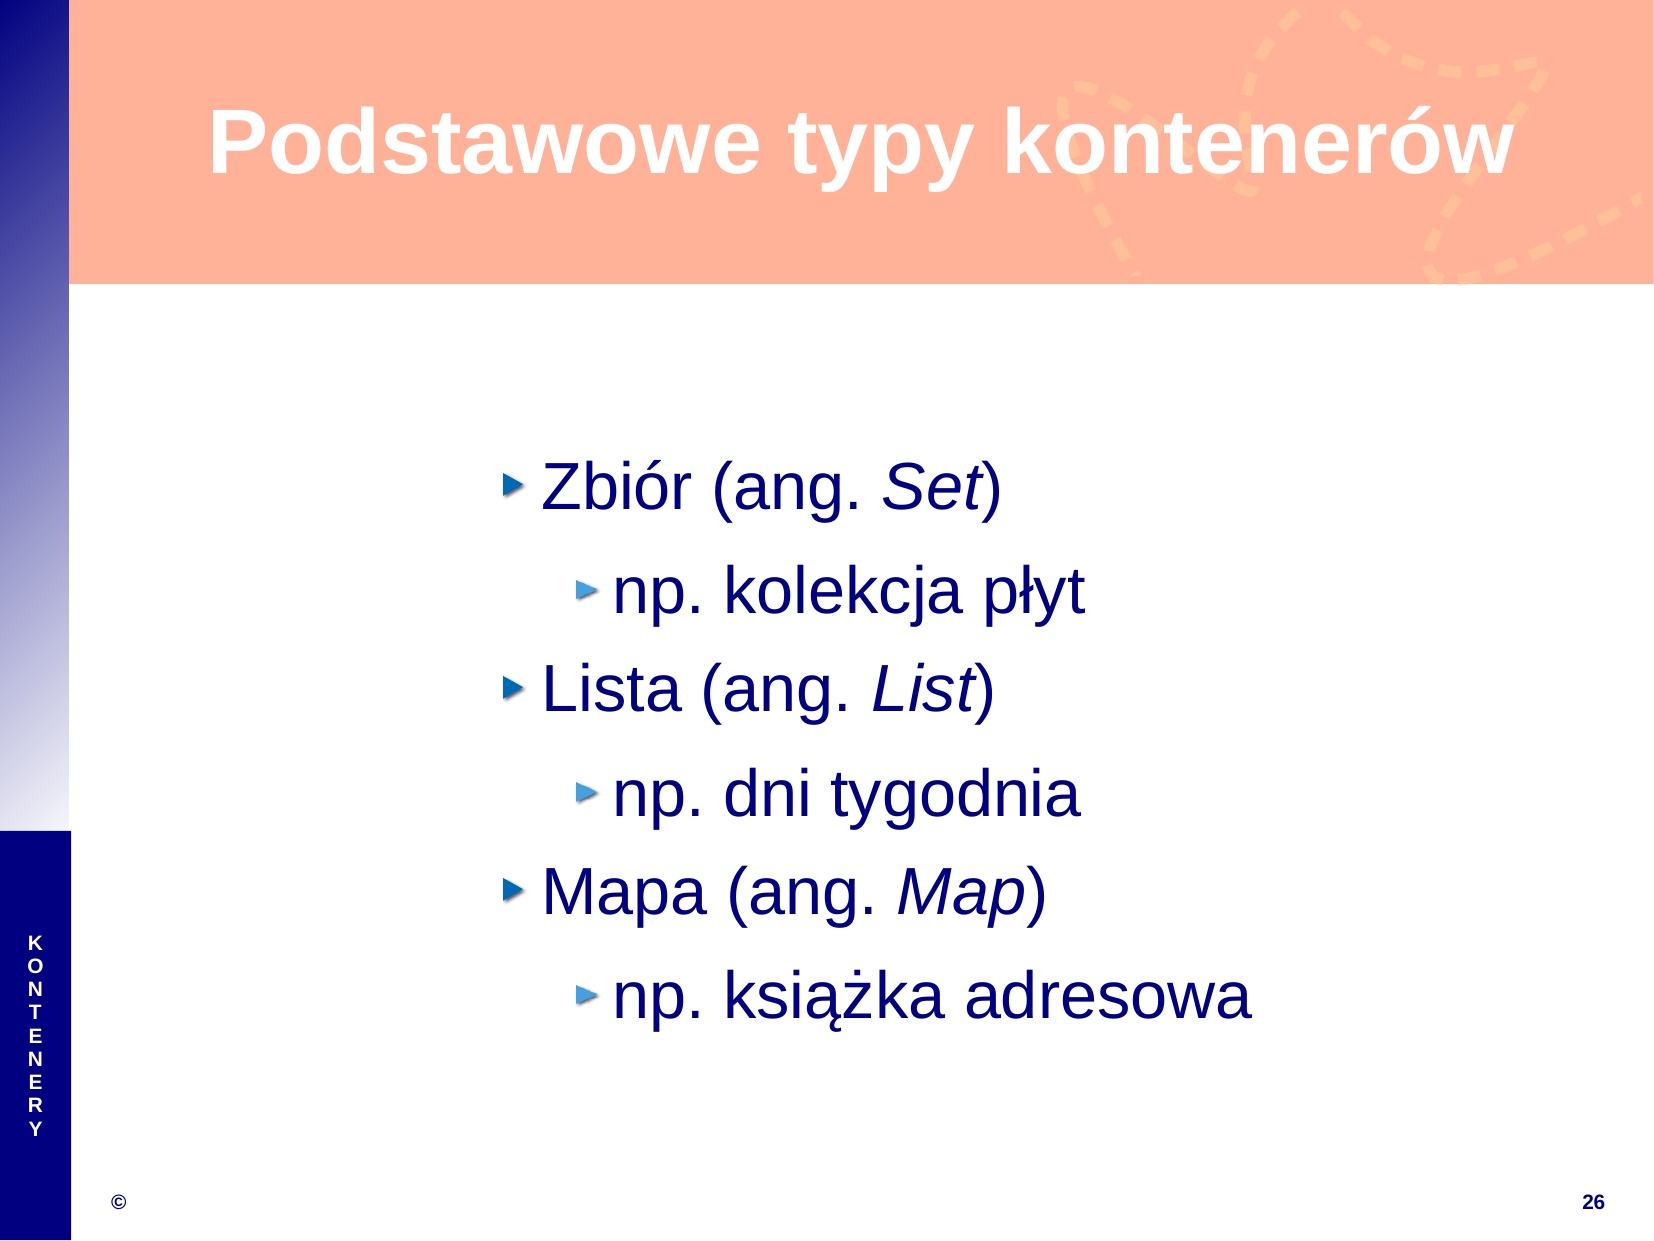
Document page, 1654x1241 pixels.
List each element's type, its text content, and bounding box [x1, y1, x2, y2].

title Podstawowe typy kontenerów [70, 37, 1654, 246]
text_box K O N T E N E R Y [0, 830, 71, 1241]
list Zbiór (ang. Set) np. kolekcja płyt Lista (ang. List) np. dni tygodnia Mapa (ang. Map) np. książka adresowa [470, 448, 1254, 1033]
